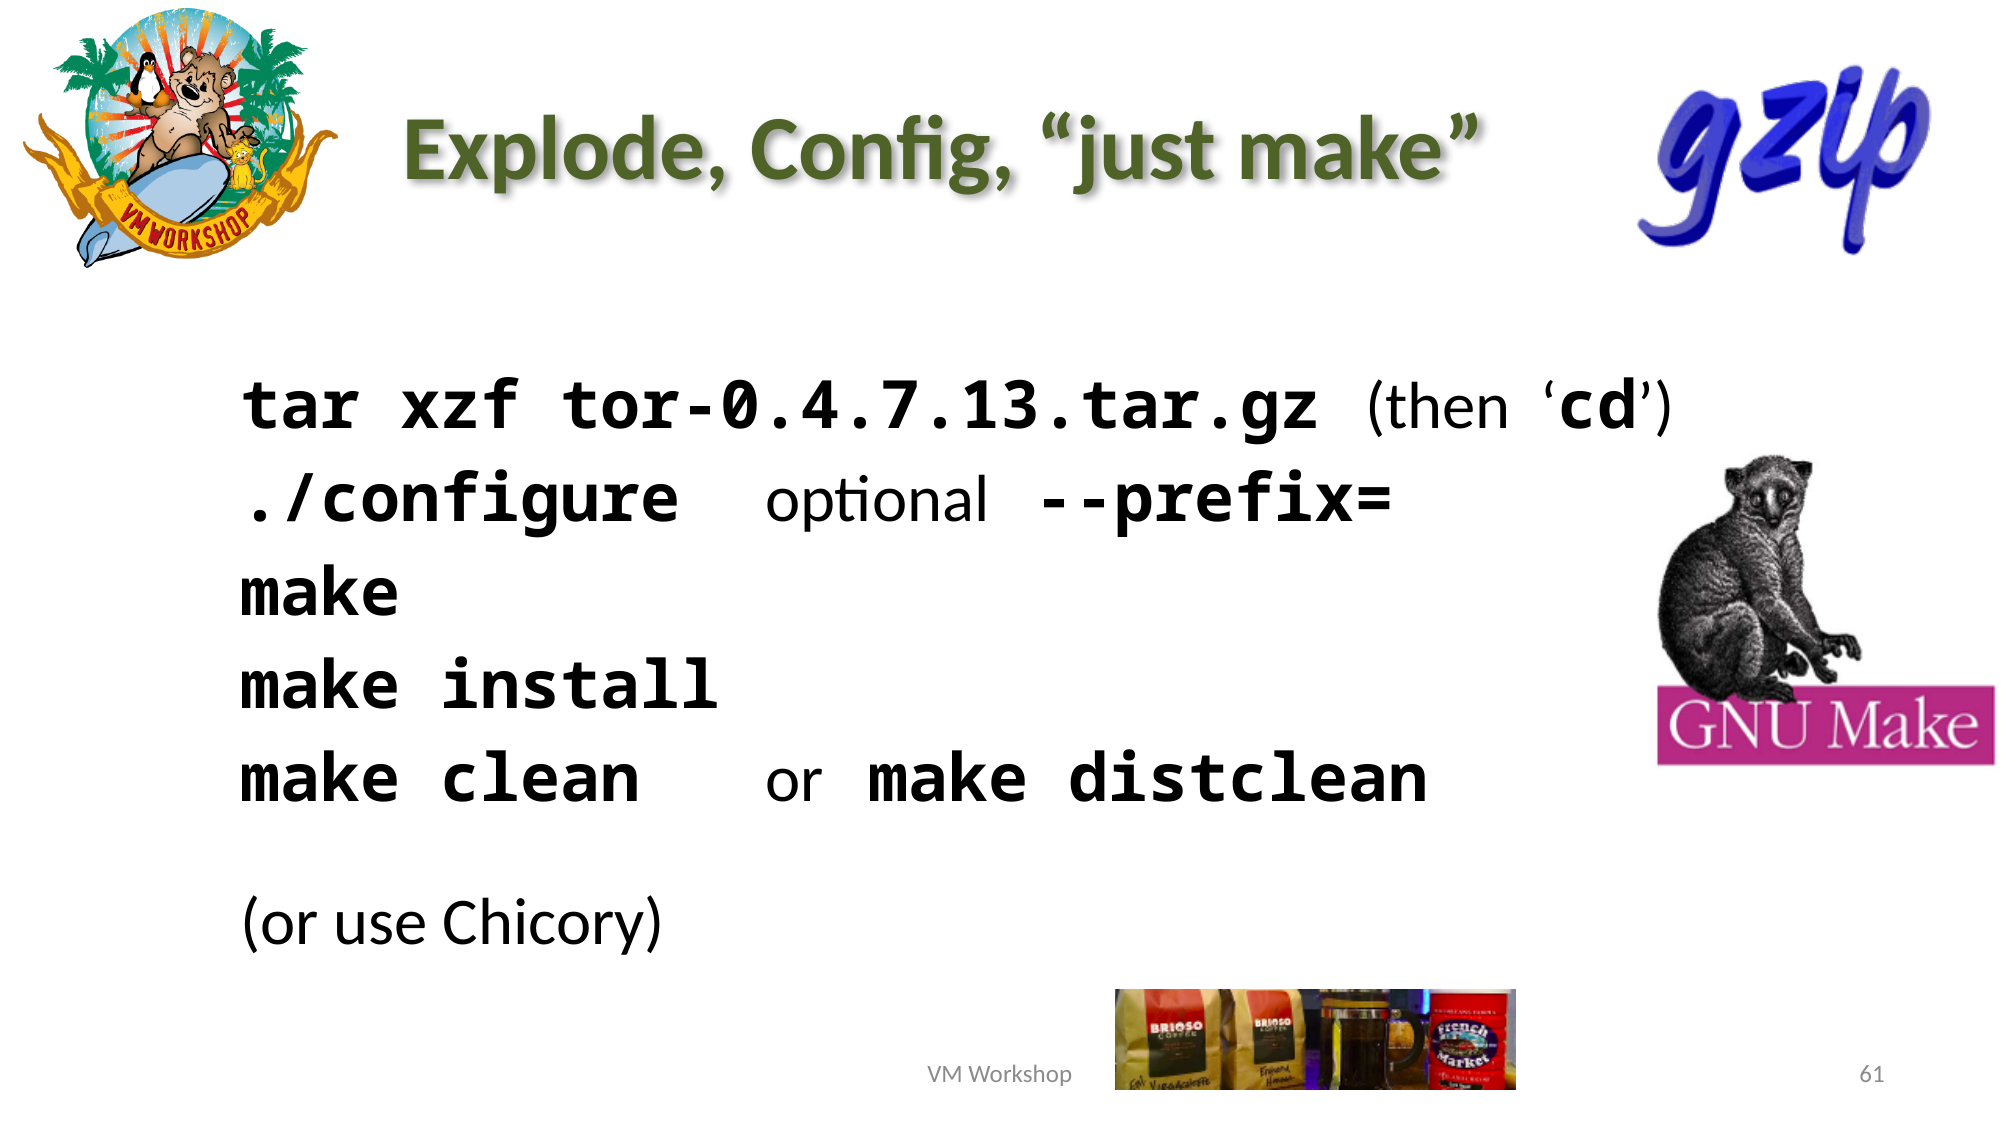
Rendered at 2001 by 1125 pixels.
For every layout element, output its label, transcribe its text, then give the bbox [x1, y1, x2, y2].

title Explode, Config, “just make” [387, 49, 1917, 237]
list tar xzf tor-0.4.7.13.tar.gz (then ‘cd’) ./configure optional --prefix= make make install make clean or make distclean [225, 261, 1900, 1004]
picture [1650, 449, 2000, 771]
picture [1115, 1004, 1516, 1090]
picture [23, 8, 338, 269]
list (or use Chicory) [225, 870, 901, 976]
picture [1633, 59, 1936, 260]
